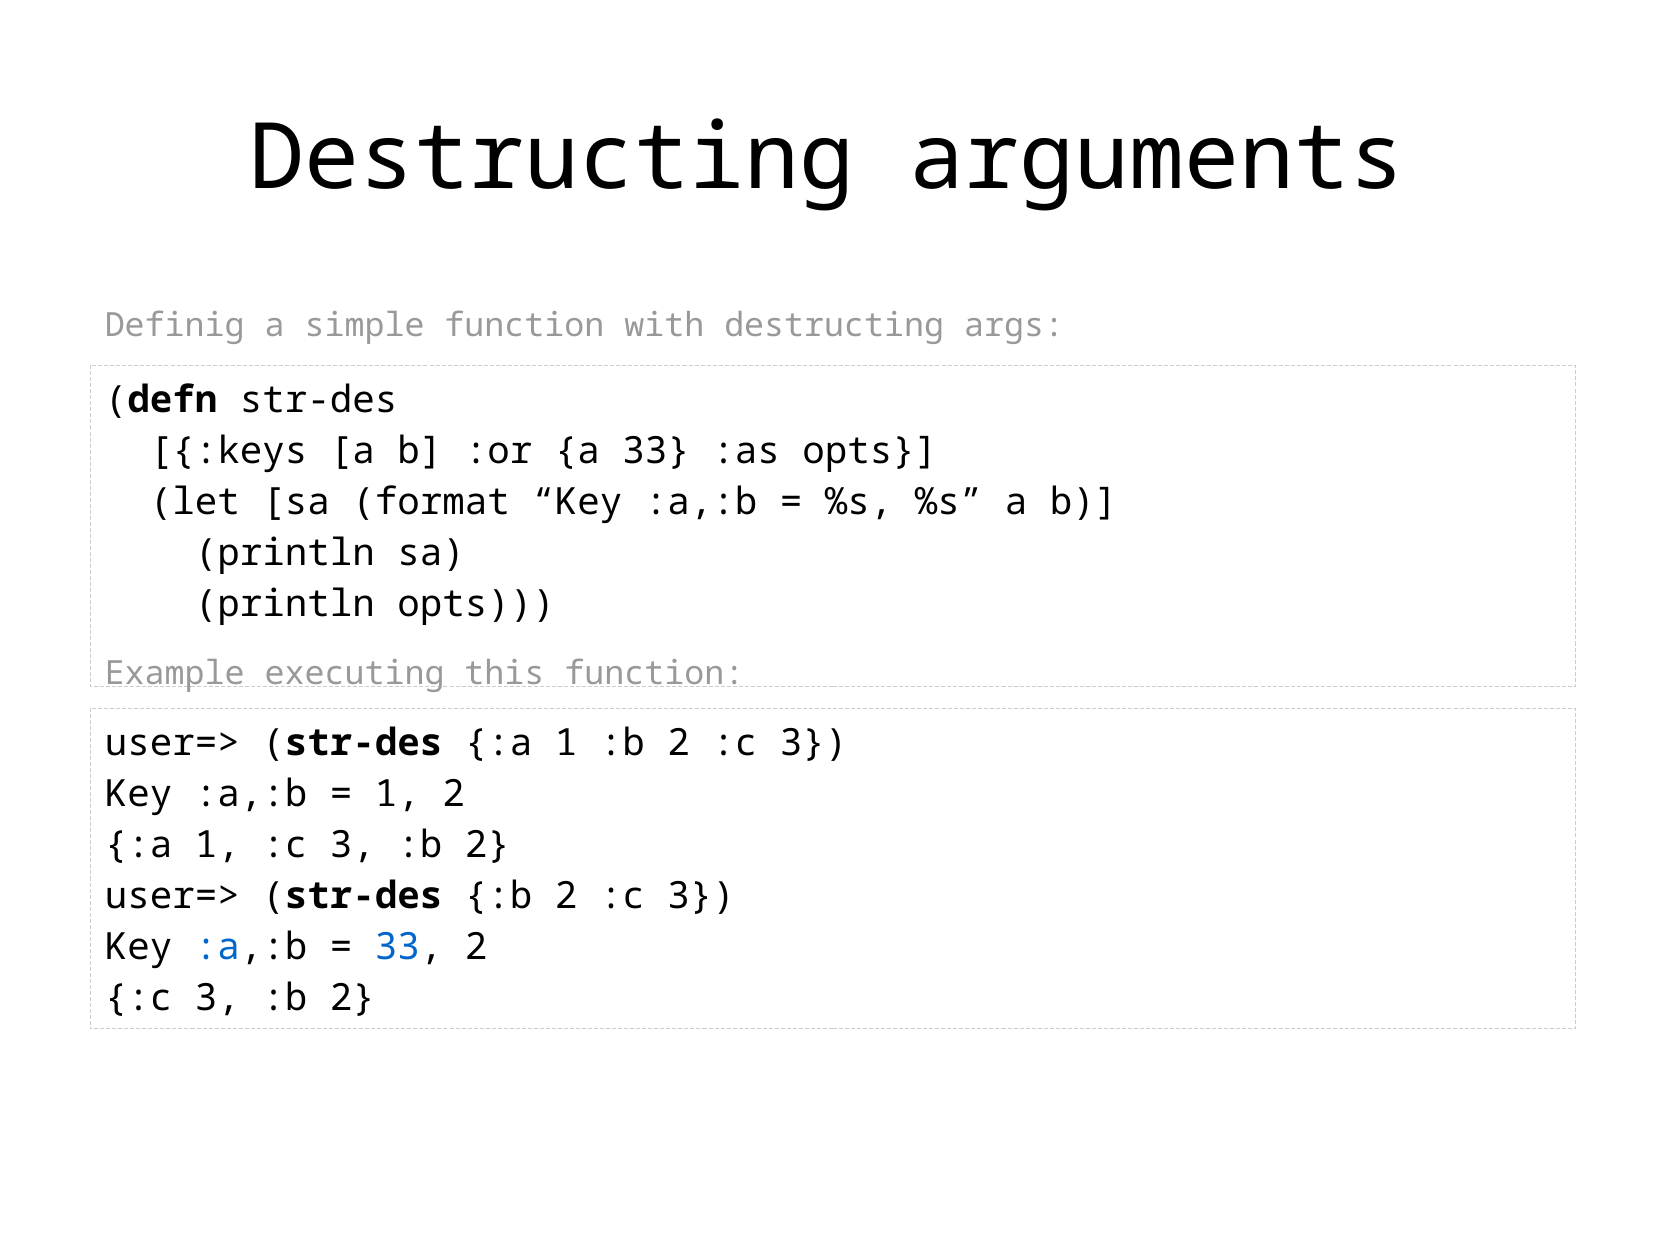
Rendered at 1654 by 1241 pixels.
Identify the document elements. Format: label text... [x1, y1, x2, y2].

text_box (defn str-des [{:keys [a b] :or {a 33} :as opts}] (let [sa (format “Key :a,:b = %s, %s” a b)] (println sa) (println opts))) [90, 365, 1576, 606]
text_box user=> (str-des {:a 1 :b 2 :c 3}) Key :a,:b = 1, 2 {:a 1, :c 3, :b 2} user=> (str-des {:b 2 :c 3}) Key :a,:b = 33, 2 {:c 3, :b 2} [90, 708, 1576, 948]
text_box Definig a simple function with destructing args: [90, 293, 1306, 342]
text_box Example executing this function: [90, 642, 856, 691]
title Destructing arguments [82, 49, 1571, 257]
